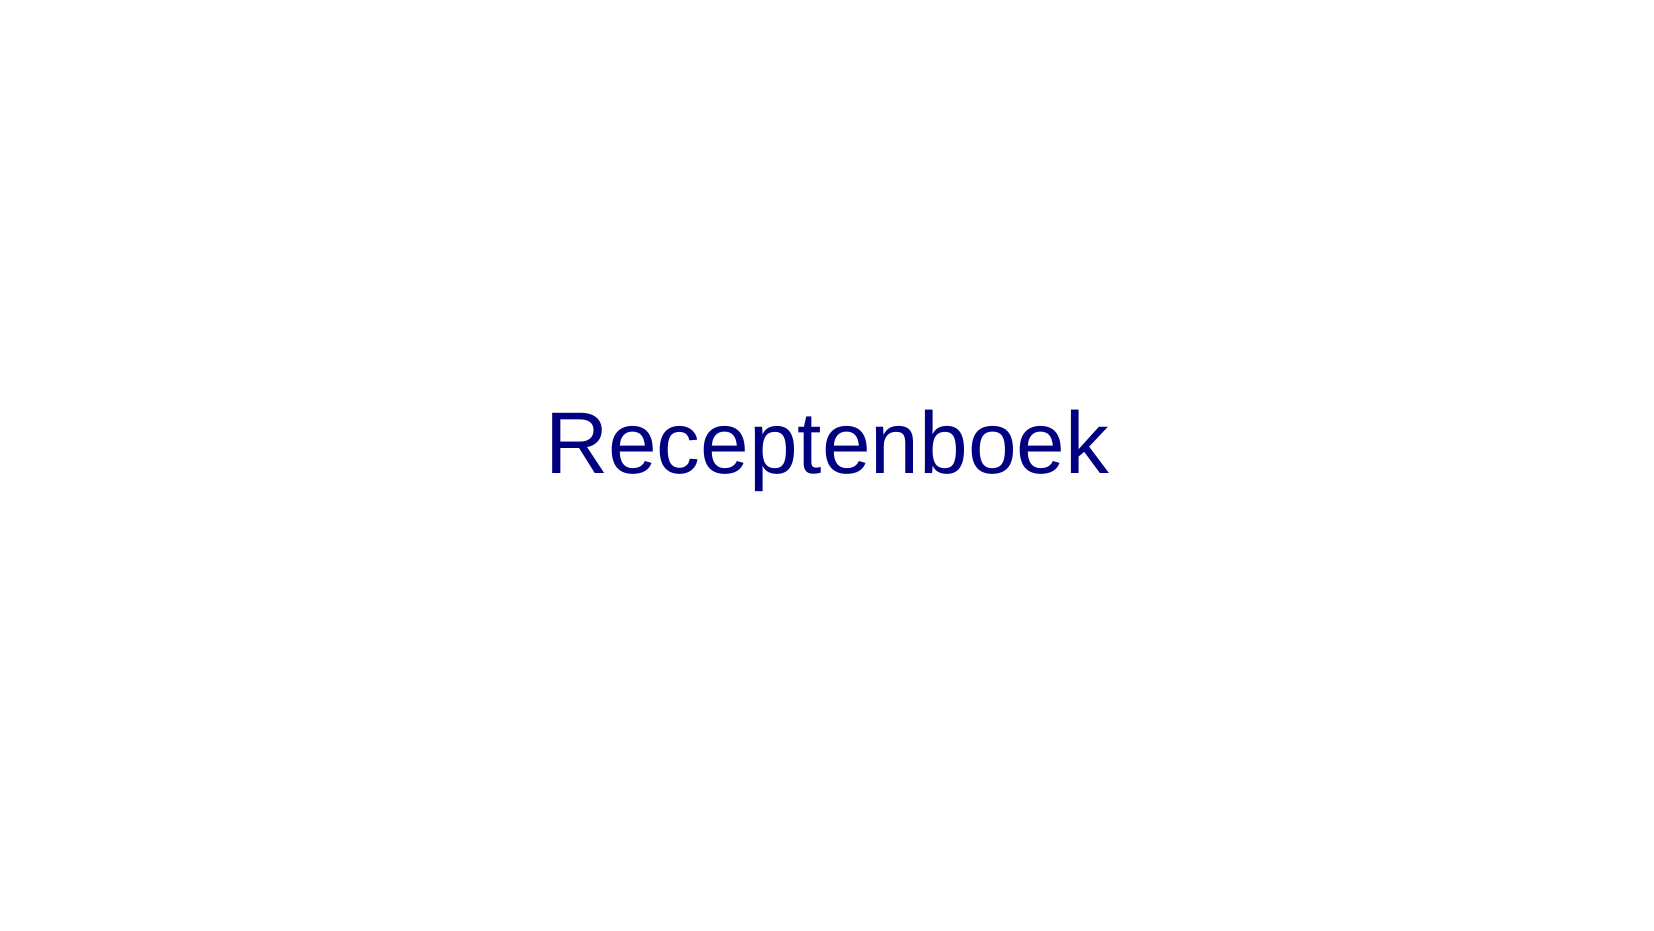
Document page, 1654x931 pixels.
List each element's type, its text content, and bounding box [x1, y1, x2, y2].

text_box Receptenboek [530, 387, 1125, 500]
